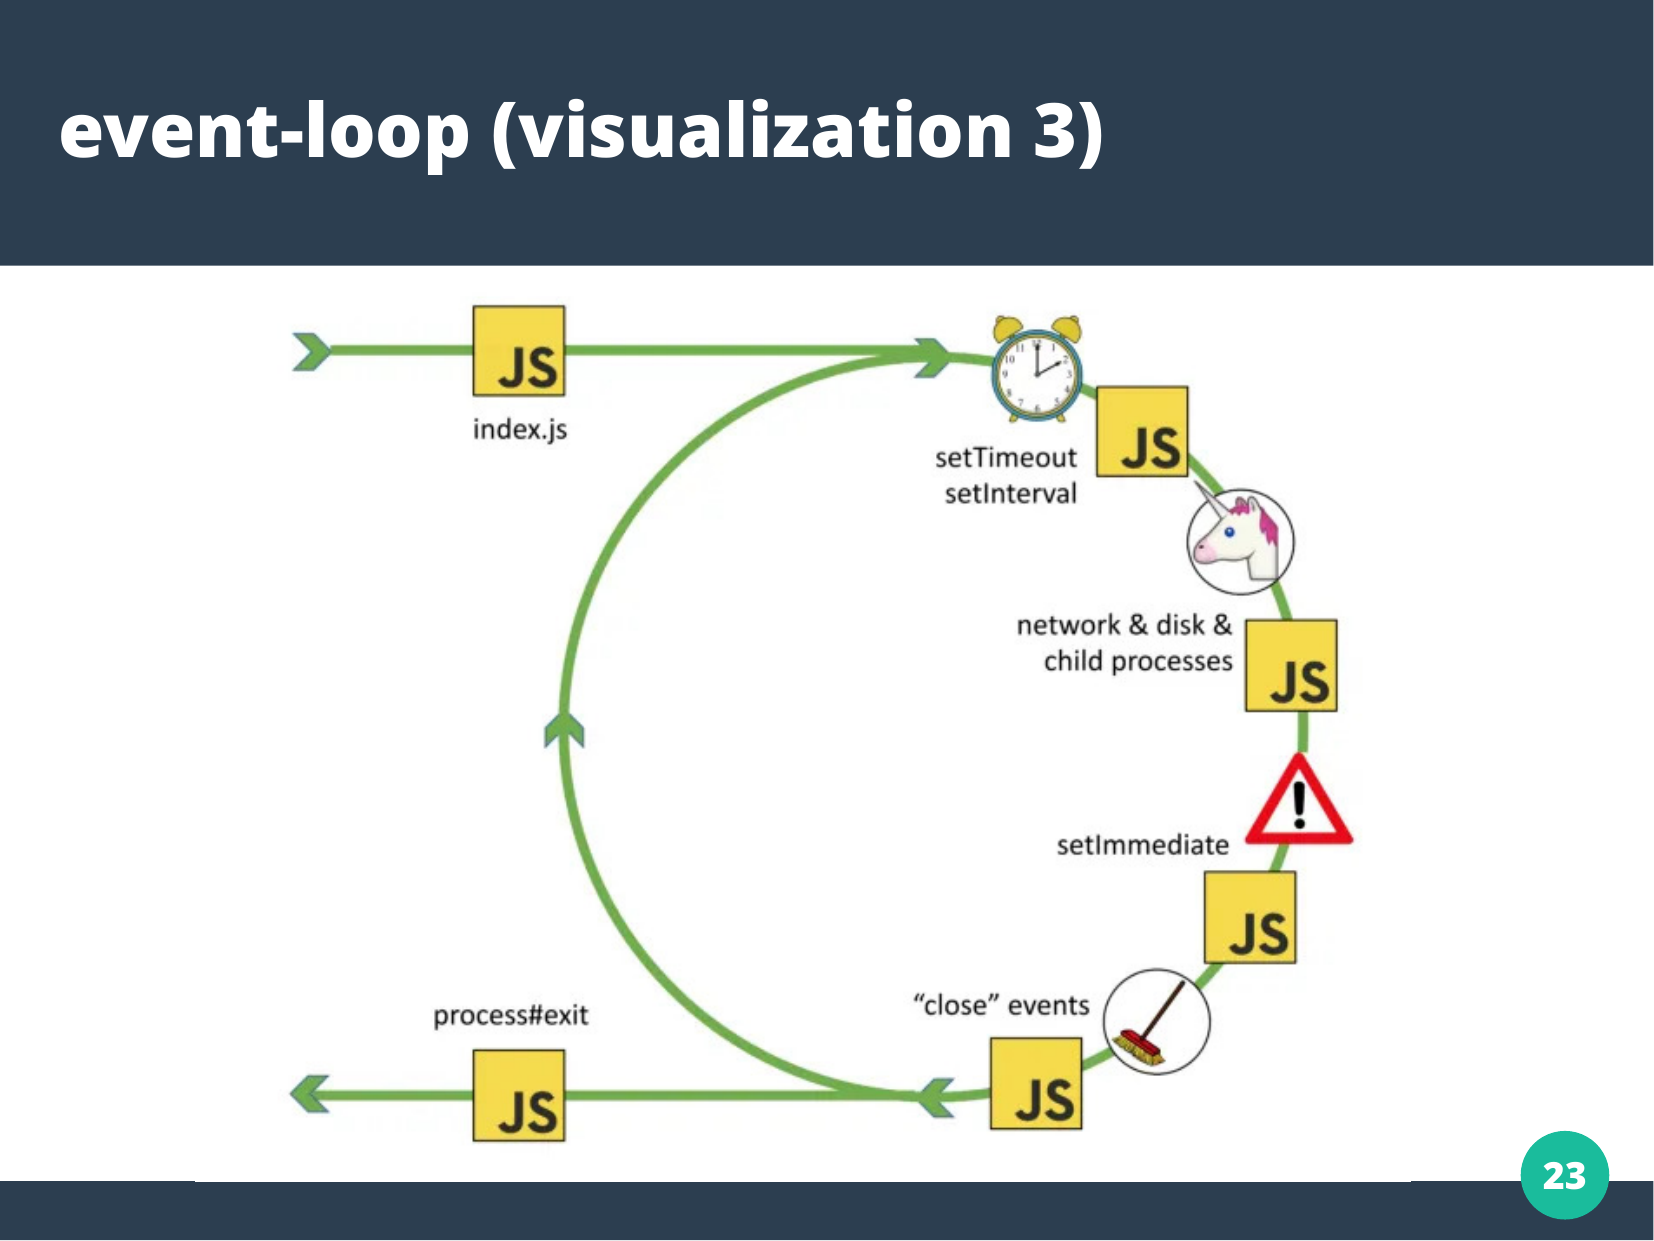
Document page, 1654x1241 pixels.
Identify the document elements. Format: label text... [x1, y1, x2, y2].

picture [195, 269, 1411, 1182]
title event-loop (visualization 3) [59, 49, 1595, 207]
